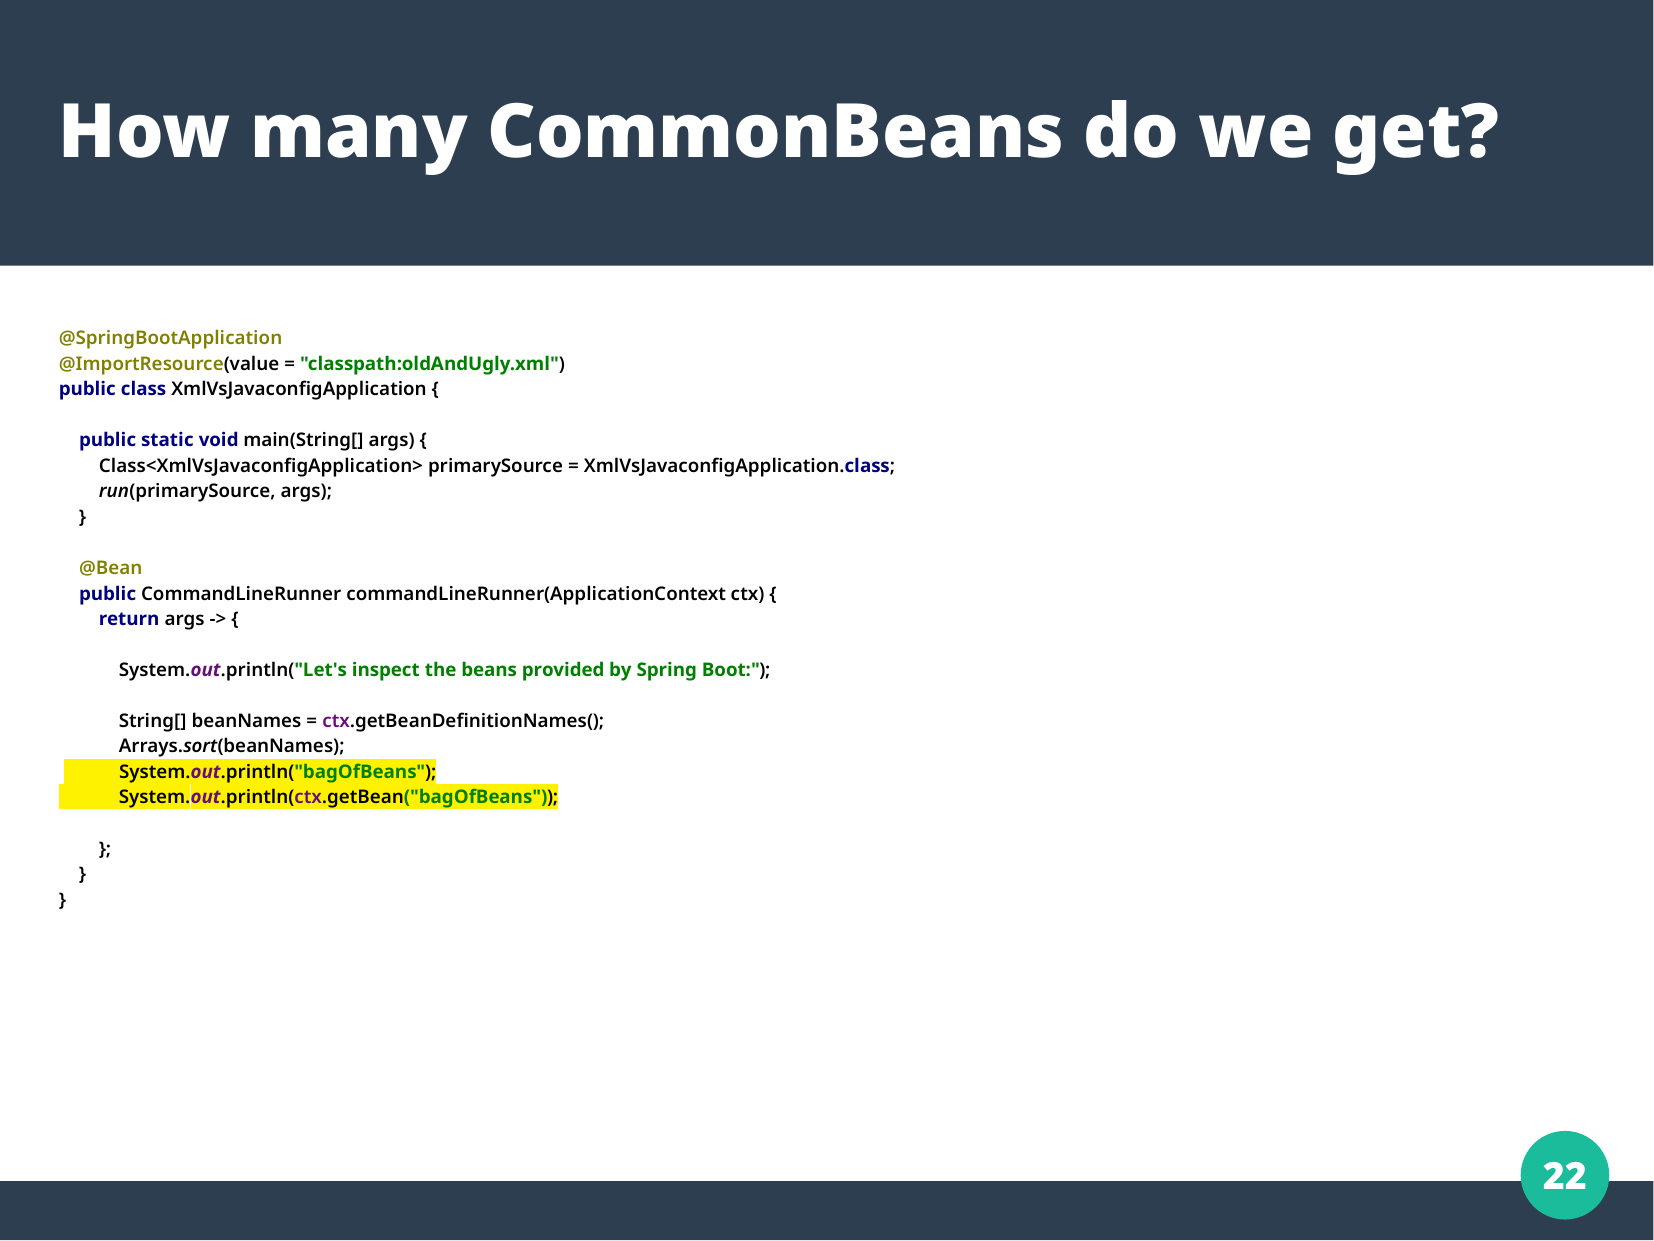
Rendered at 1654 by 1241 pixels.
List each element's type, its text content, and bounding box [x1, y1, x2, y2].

title How many CommonBeans do we get? [59, 49, 1595, 207]
list @SpringBootApplication @ImportResource(value = "classpath:oldAndUgly.xml") public class XmlVsJavaconfigApplication { public static void main(String[] args) { Class<XmlVsJavaconfigApplication> primarySource = XmlVsJavaconfigApplication.class; run(primarySource, args); } @Bean public CommandLineRunner commandLineRunner(ApplicationContext ctx) { return args -> { System.out.println("Let's inspect the beans provided by Spring Boot:"); String[] beanNames = ctx.getBeanDefinitionNames(); Arrays.sort(beanNames); System.out.println("bagOfBeans"); System.out.println(ctx.getBean("bagOfBeans")); }; } } [59, 324, 1595, 1152]
